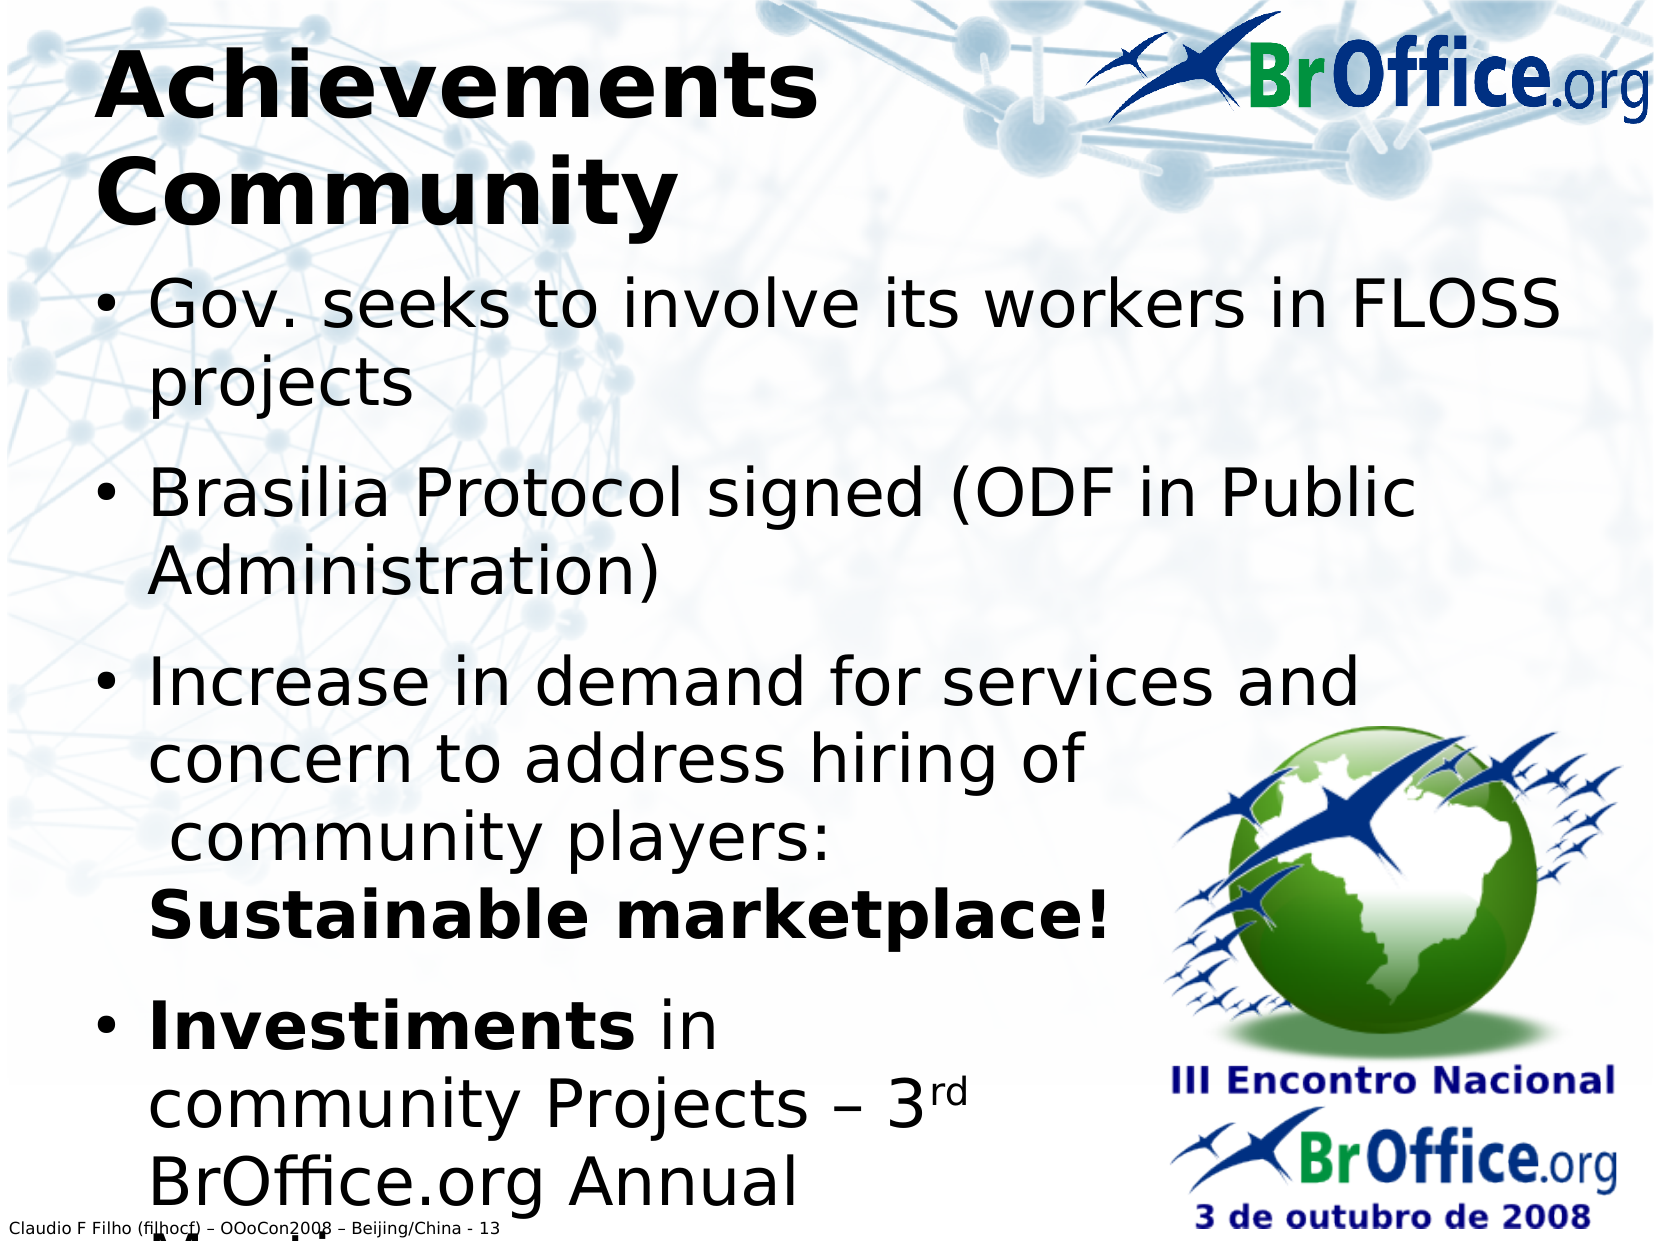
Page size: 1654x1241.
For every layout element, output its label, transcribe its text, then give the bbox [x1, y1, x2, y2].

picture [7, 0, 1654, 1241]
list Gov. seeks to involve its workers in FLOSS projects Brasilia Protocol signed (ODF in Public Administration) Increase in demand for services and concern to address hiring of community players: Sustainable marketplace! Investiments in community Projects – 3rd BrOffice.org Annual Meeting. [76, 265, 1625, 1241]
title Achievements Community [94, 31, 1093, 246]
